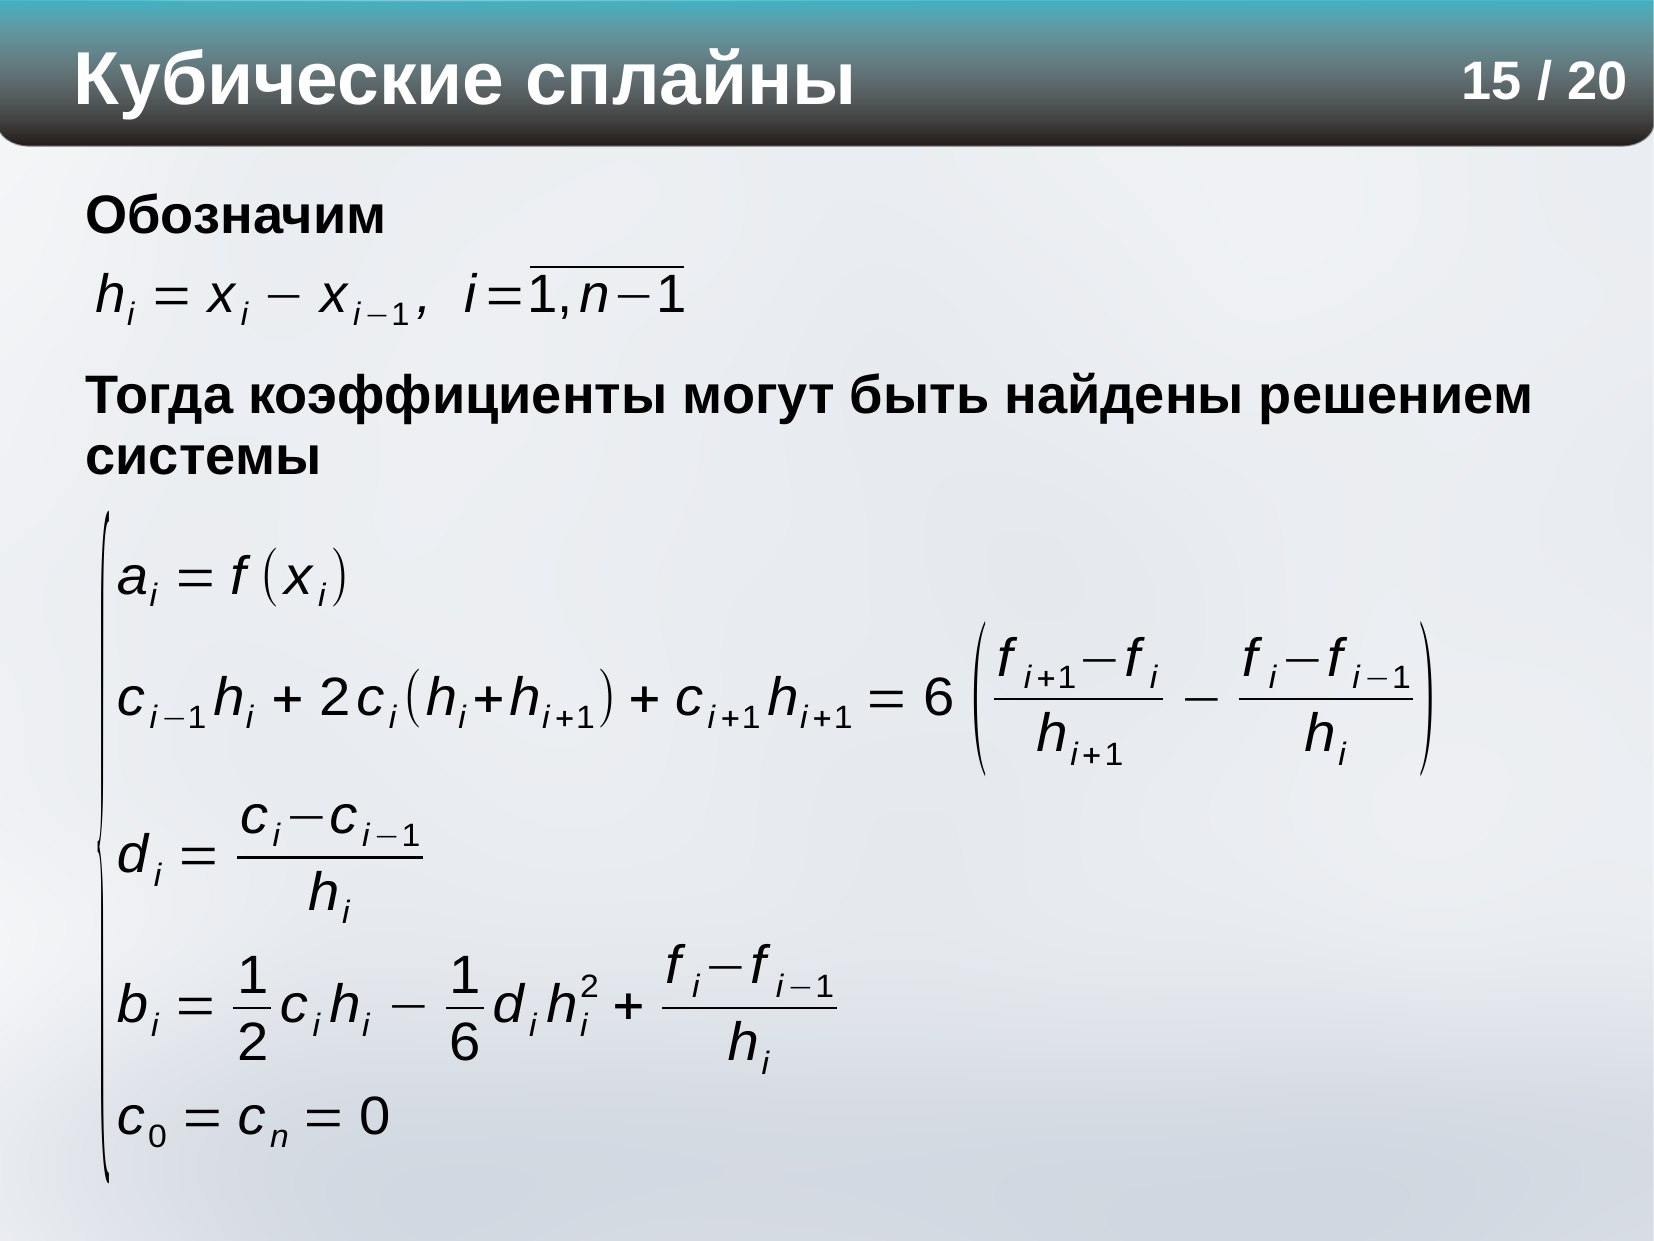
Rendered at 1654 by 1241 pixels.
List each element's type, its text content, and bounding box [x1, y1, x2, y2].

text_box <number> / 20 [1446, 42, 1654, 179]
picture [0, 0, 1654, 1241]
chart [88, 507, 1445, 1188]
text_box Кубические сплайны [59, 29, 1359, 129]
text_box Обозначим Тогда коэффициенты могут быть найдены решением системы [70, 177, 1595, 975]
chart [88, 263, 693, 333]
